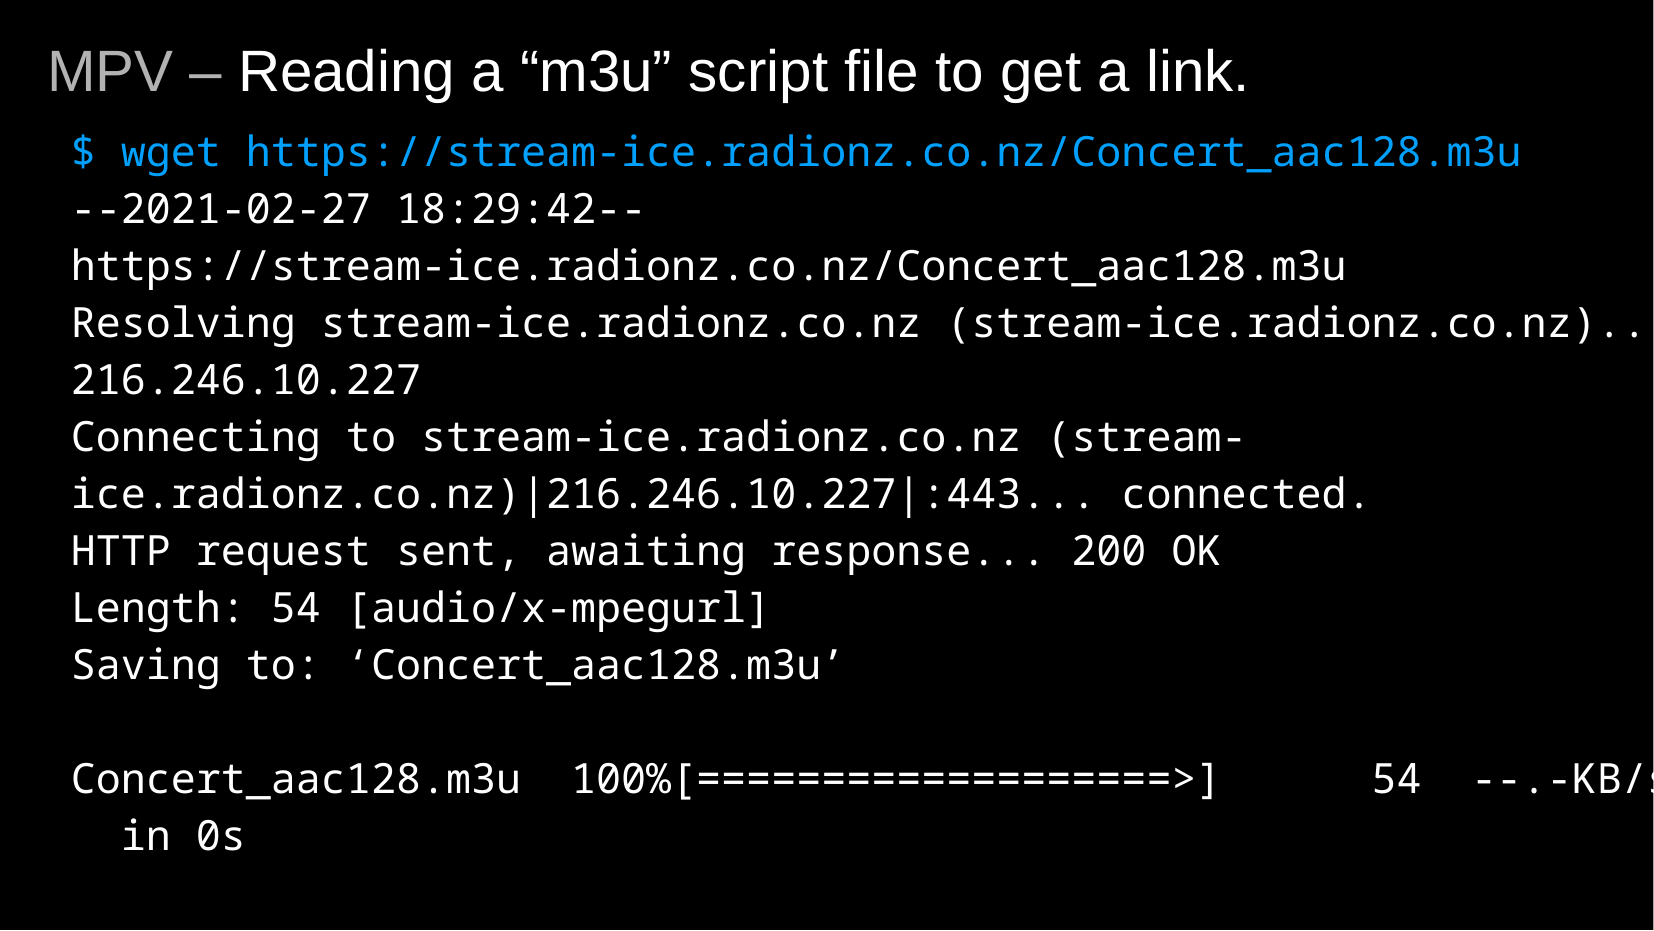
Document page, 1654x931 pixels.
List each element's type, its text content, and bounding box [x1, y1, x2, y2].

title MPV – Reading a “m3u” script file to get a link. [47, 29, 1630, 114]
subtitle $ wget https://stream-ice.radionz.co.nz/Concert_aac128.m3u --2021-02-27 18:29:42-- https://stream-ice.radionz.co.nz/Concert_aac128.m3u Resolving stream-ice.radionz.co.nz (stream-ice.radionz.co.nz)... 216.246.10.227 Connecting to stream-ice.radionz.co.nz (stream-ice.radionz.co.nz)|216.246.10.227|:443... connected. HTTP request sent, awaiting response... 200 OK Length: 54 [audio/x-mpegurl] Saving to: ‘Concert_aac128.m3u’ Concert_aac128.m3u 100%[===================>] 54 --.-KB/s in 0s 2021-02-27 18:29:44 (6.02 MB/s) - ‘Concert_aac128.m3u’ saved [54/54] $ cat Concert_aac128.m3u https://radionz-ice.streamguys.com:80/Concert_aac128 [70, 122, 1654, 875]
